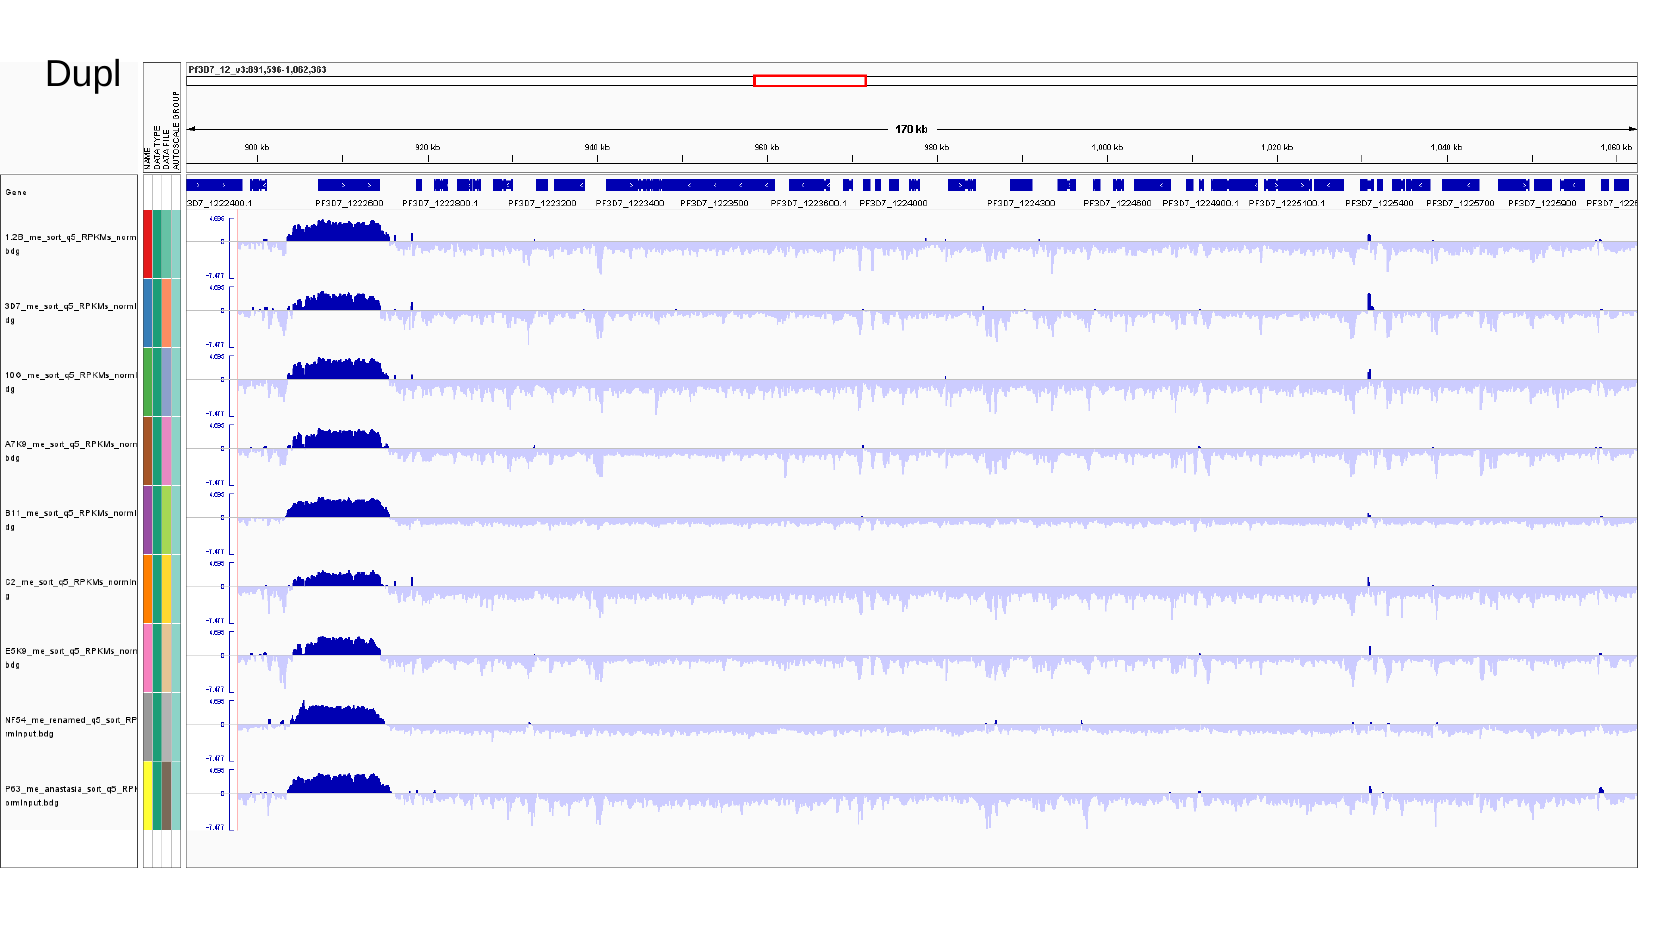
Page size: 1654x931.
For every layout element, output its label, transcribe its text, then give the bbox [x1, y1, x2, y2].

text_box Dupl [30, 45, 151, 144]
picture [0, 62, 1654, 868]
